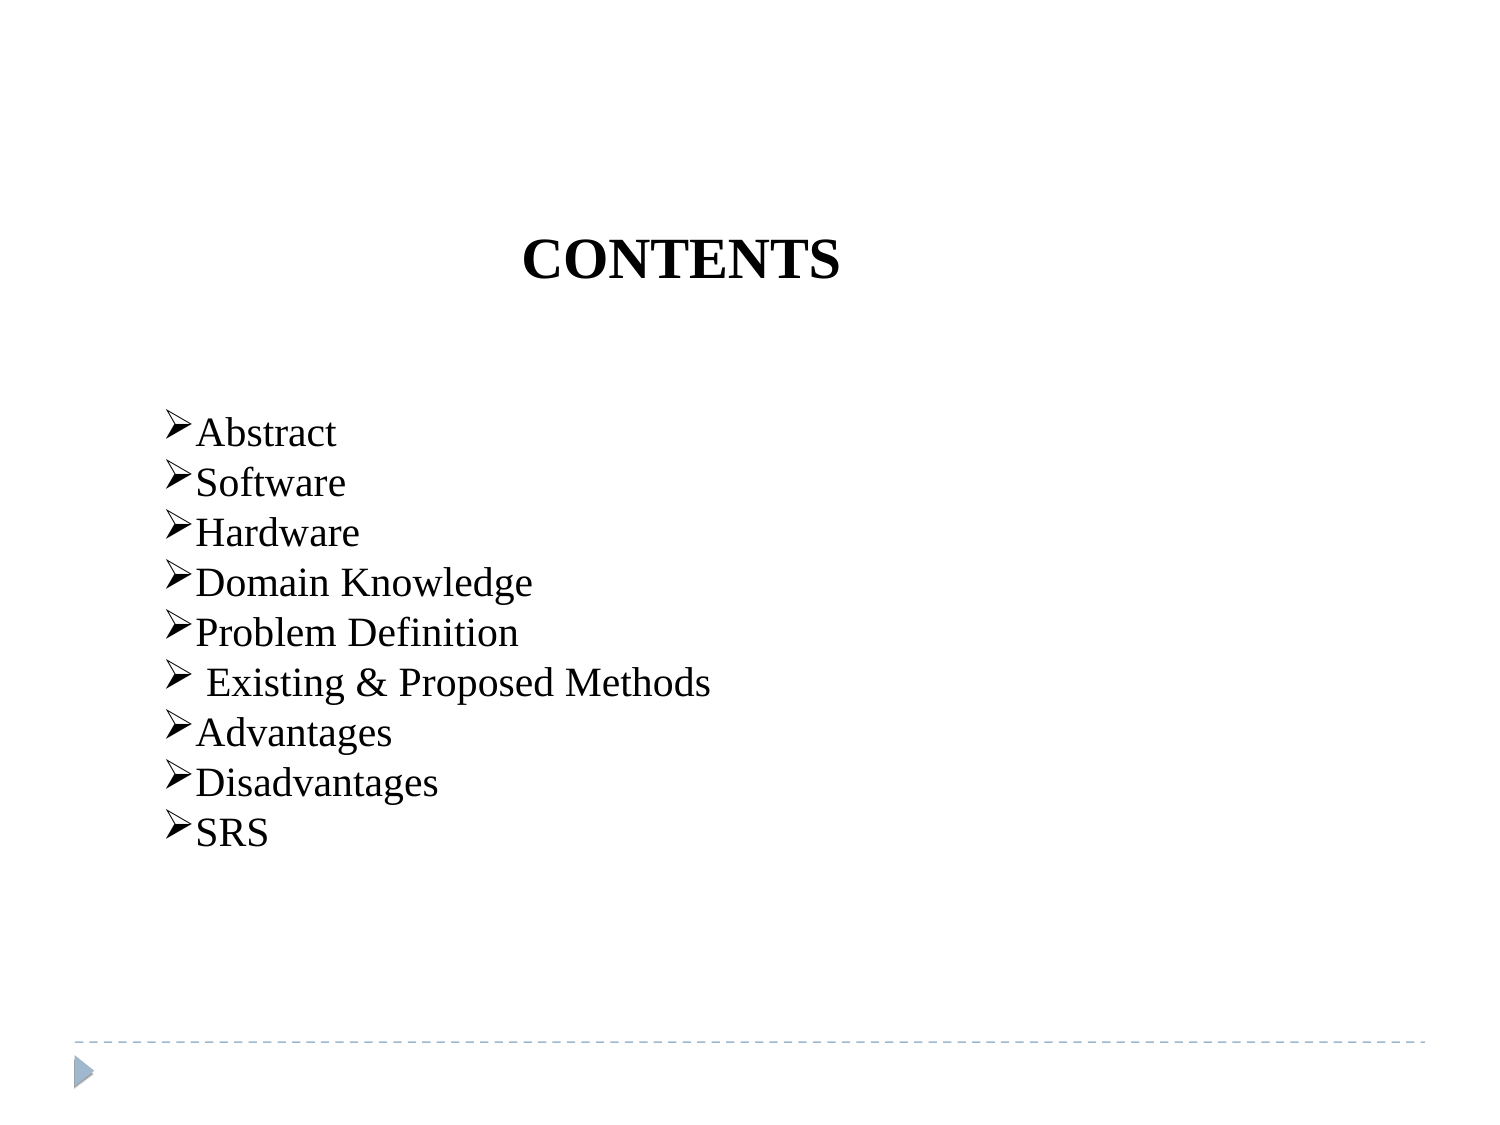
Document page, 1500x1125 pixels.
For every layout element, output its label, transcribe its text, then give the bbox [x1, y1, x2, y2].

text_box CONTENTS [499, 162, 863, 298]
text_box Abstract Software Hardware Domain Knowledge Problem Definition Existing & Proposed Methods Advantages Disadvantages SRS [147, 397, 1034, 913]
